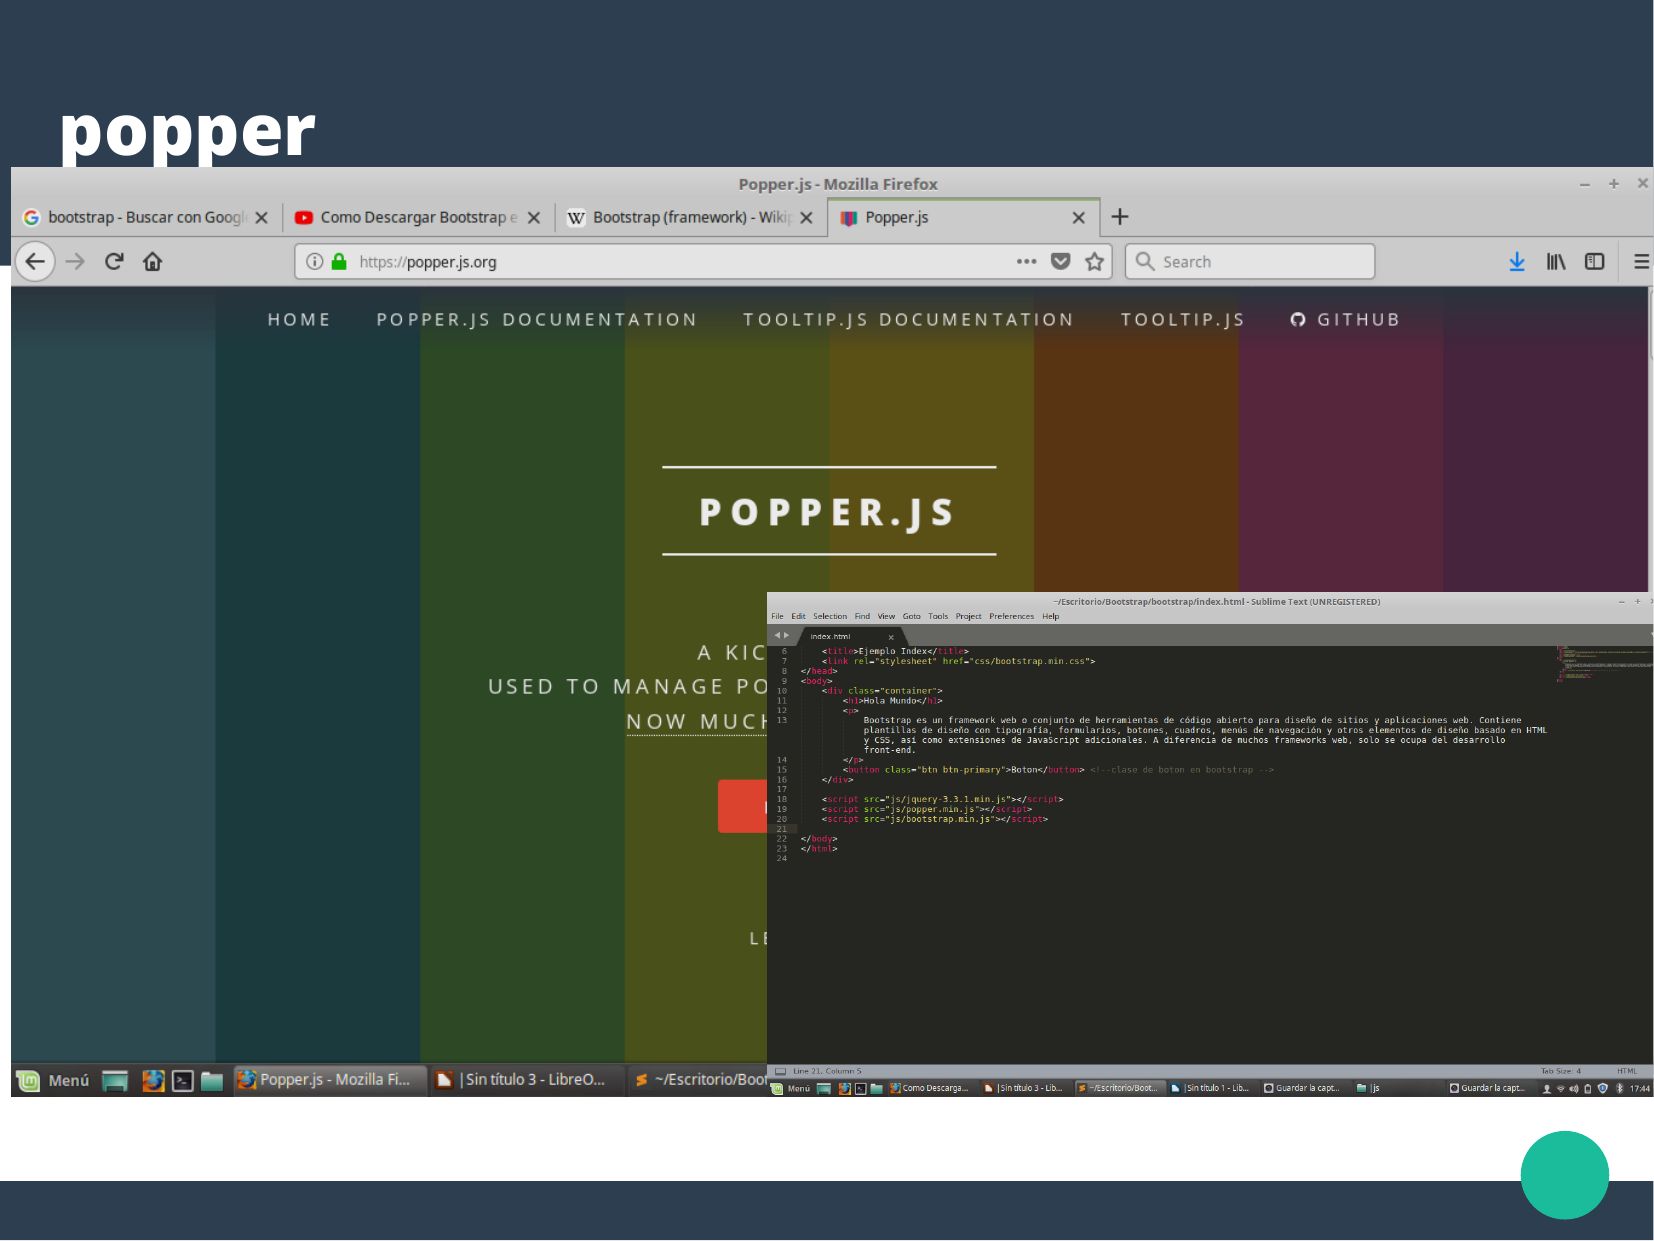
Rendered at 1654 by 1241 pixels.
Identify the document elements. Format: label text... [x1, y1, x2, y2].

title popper [59, 49, 1595, 167]
picture [11, 167, 1654, 1097]
